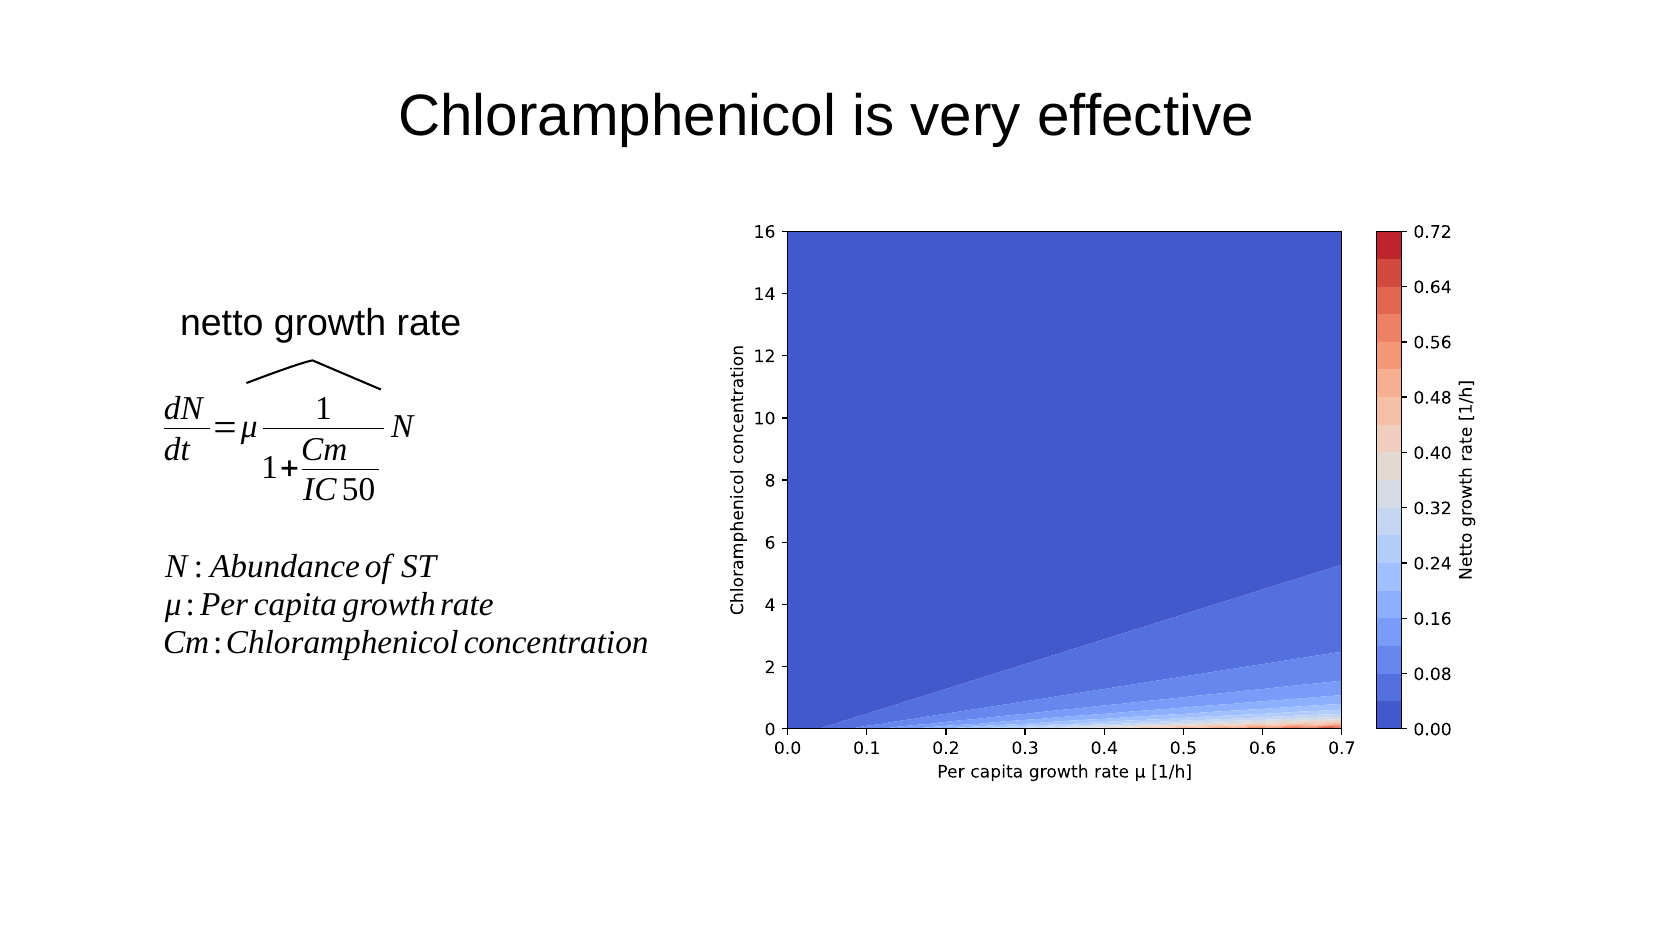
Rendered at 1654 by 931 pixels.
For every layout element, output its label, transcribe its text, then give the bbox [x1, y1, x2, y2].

picture [710, 205, 1506, 802]
text_box netto growth rate [165, 294, 477, 352]
chart [152, 389, 660, 661]
title Chloramphenicol is very effective [82, 37, 1571, 193]
